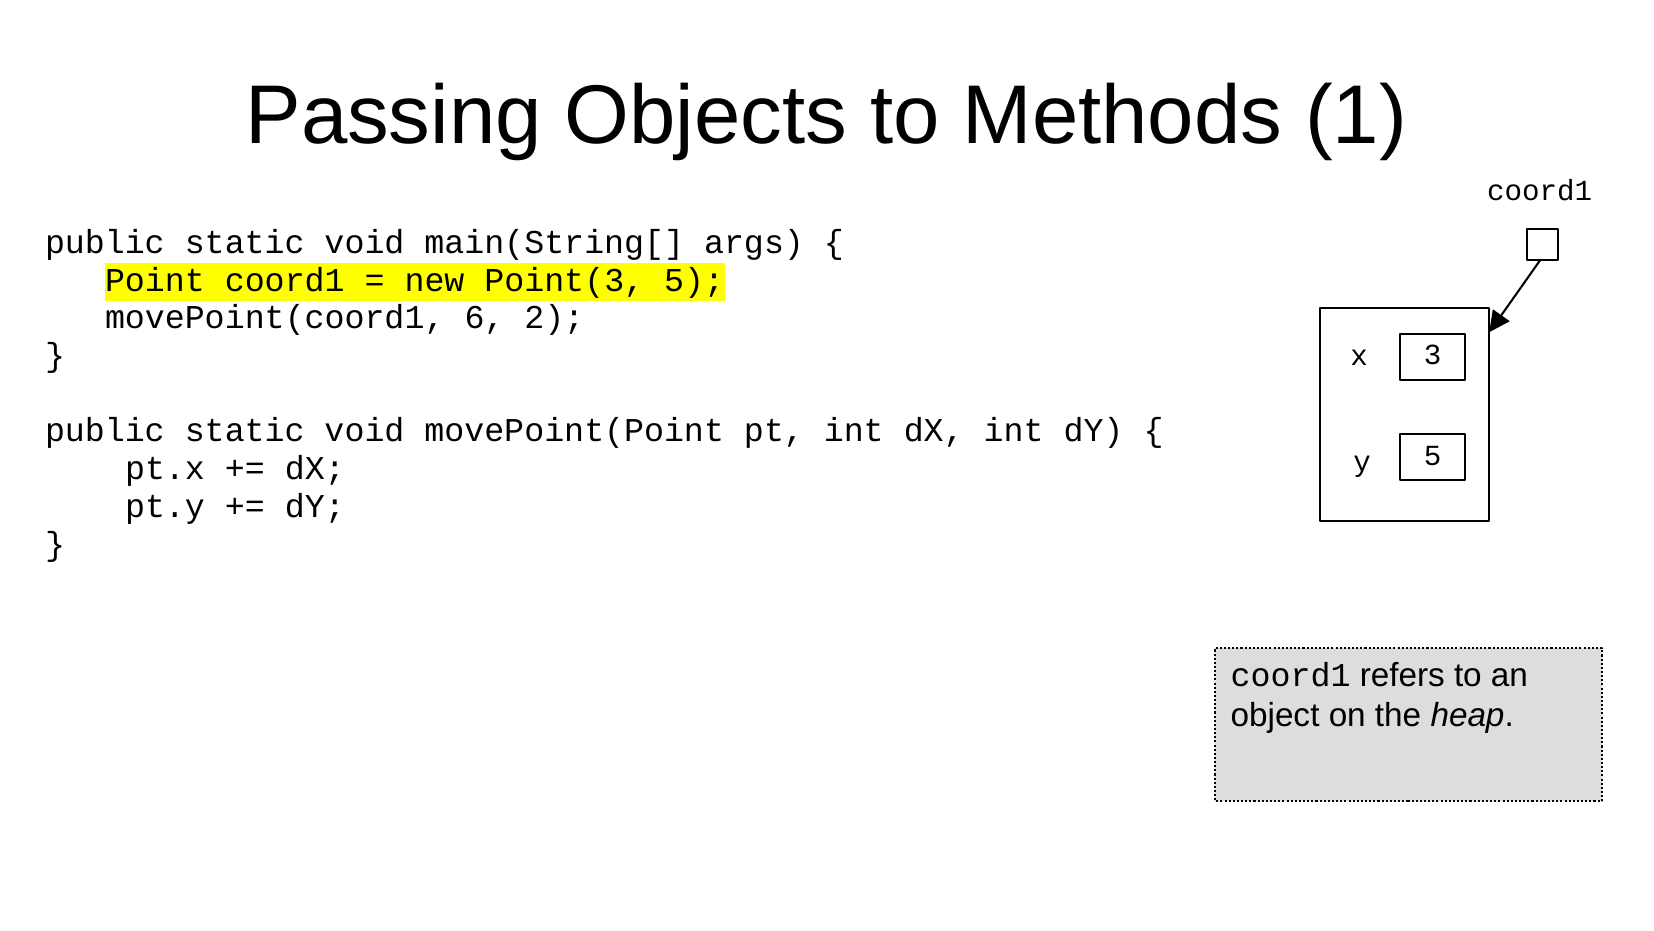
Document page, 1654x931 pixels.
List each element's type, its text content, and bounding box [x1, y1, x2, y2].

text_box x [1335, 333, 1384, 382]
text_box [1320, 308, 1490, 521]
text_box [1526, 229, 1558, 261]
text_box y [1338, 440, 1388, 489]
text_box public static void main(String[] args) { Point coord1 = new Point(3, 5); movePoint(coord1, 6, 2); } public static void movePoint(Point pt, int dX, int dY) { pt.x += dX; pt.y += dY; } [30, 218, 1180, 686]
title Passing Objects to Methods (1) [82, 37, 1571, 193]
text_box 5 [1400, 433, 1466, 481]
text_box coord1 refers to an object on the heap. [1214, 648, 1602, 802]
text_box 3 [1400, 333, 1466, 381]
text_box coord1 [1472, 168, 1608, 217]
